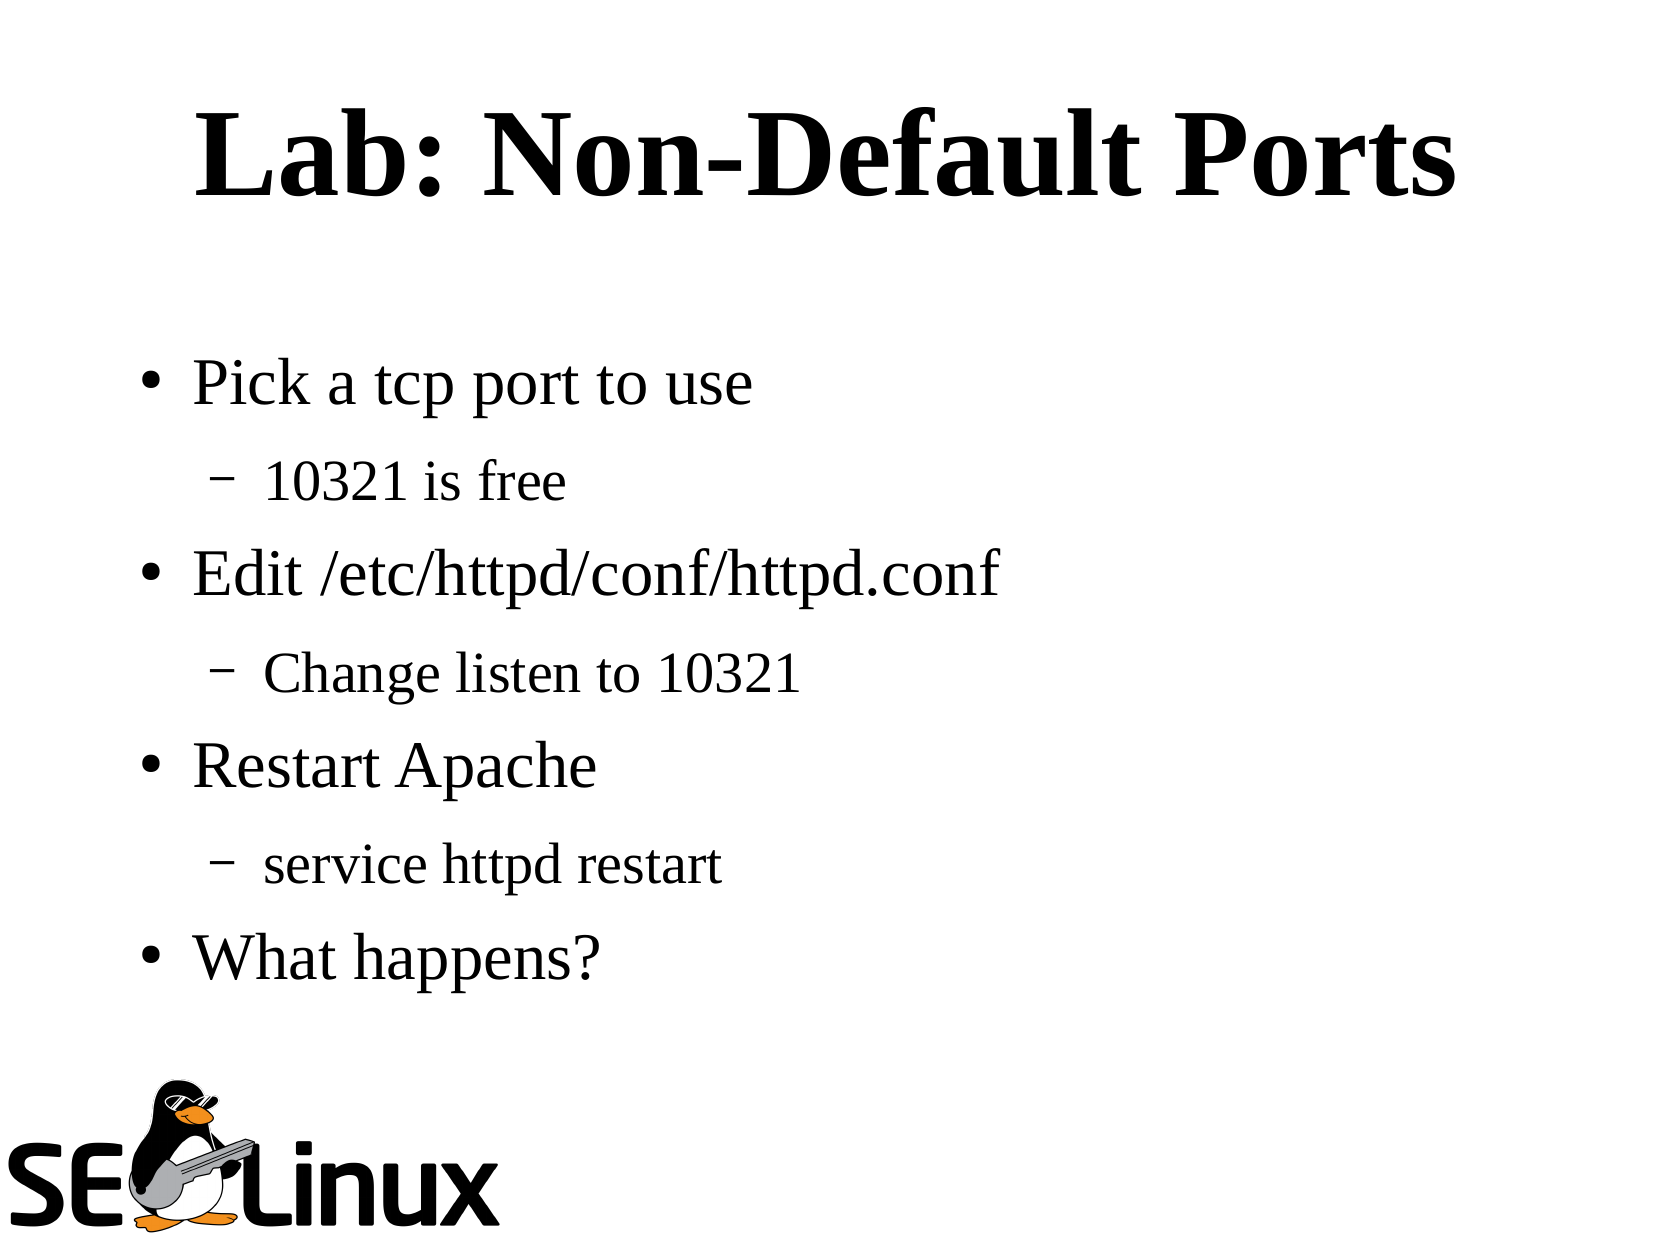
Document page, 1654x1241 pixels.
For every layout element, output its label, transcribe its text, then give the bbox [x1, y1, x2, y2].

list Pick a tcp port to use 10321 is free Edit /etc/httpd/conf/httpd.conf Change listen to 10321 Restart Apache service httpd restart What happens? [121, 344, 1534, 1164]
title Lab: Non-Default Ports [82, 49, 1571, 257]
picture [0, 919, 526, 1241]
